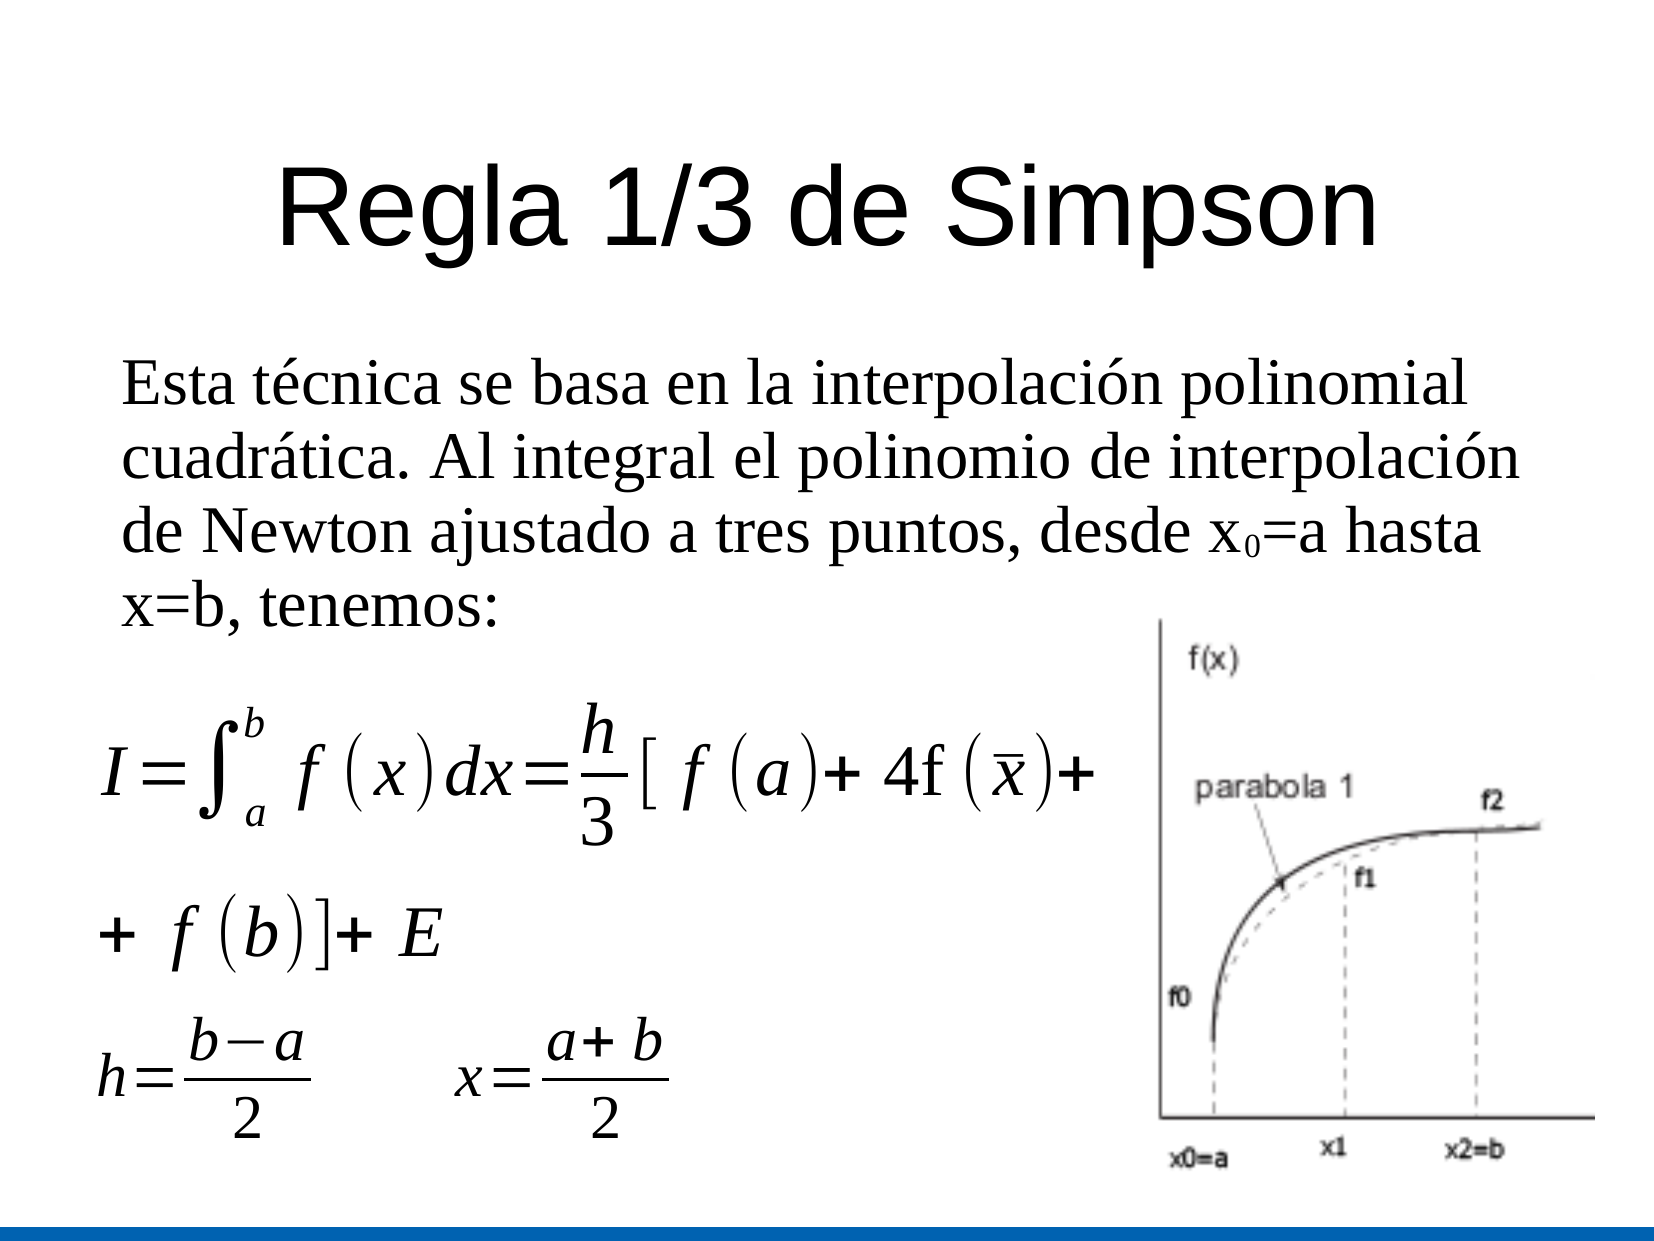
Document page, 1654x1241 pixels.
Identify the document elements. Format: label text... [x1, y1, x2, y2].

chart [88, 688, 1122, 1154]
picture [1130, 590, 1595, 1201]
title Regla 1/3 de Simpson [121, 102, 1534, 310]
list Esta técnica se basa en la interpolación polinomial cuadrática. Al integral el polinomio de interpolación de Newton ajustado a tres puntos, desde x0=a hasta x=b, tenemos: [121, 344, 1534, 683]
